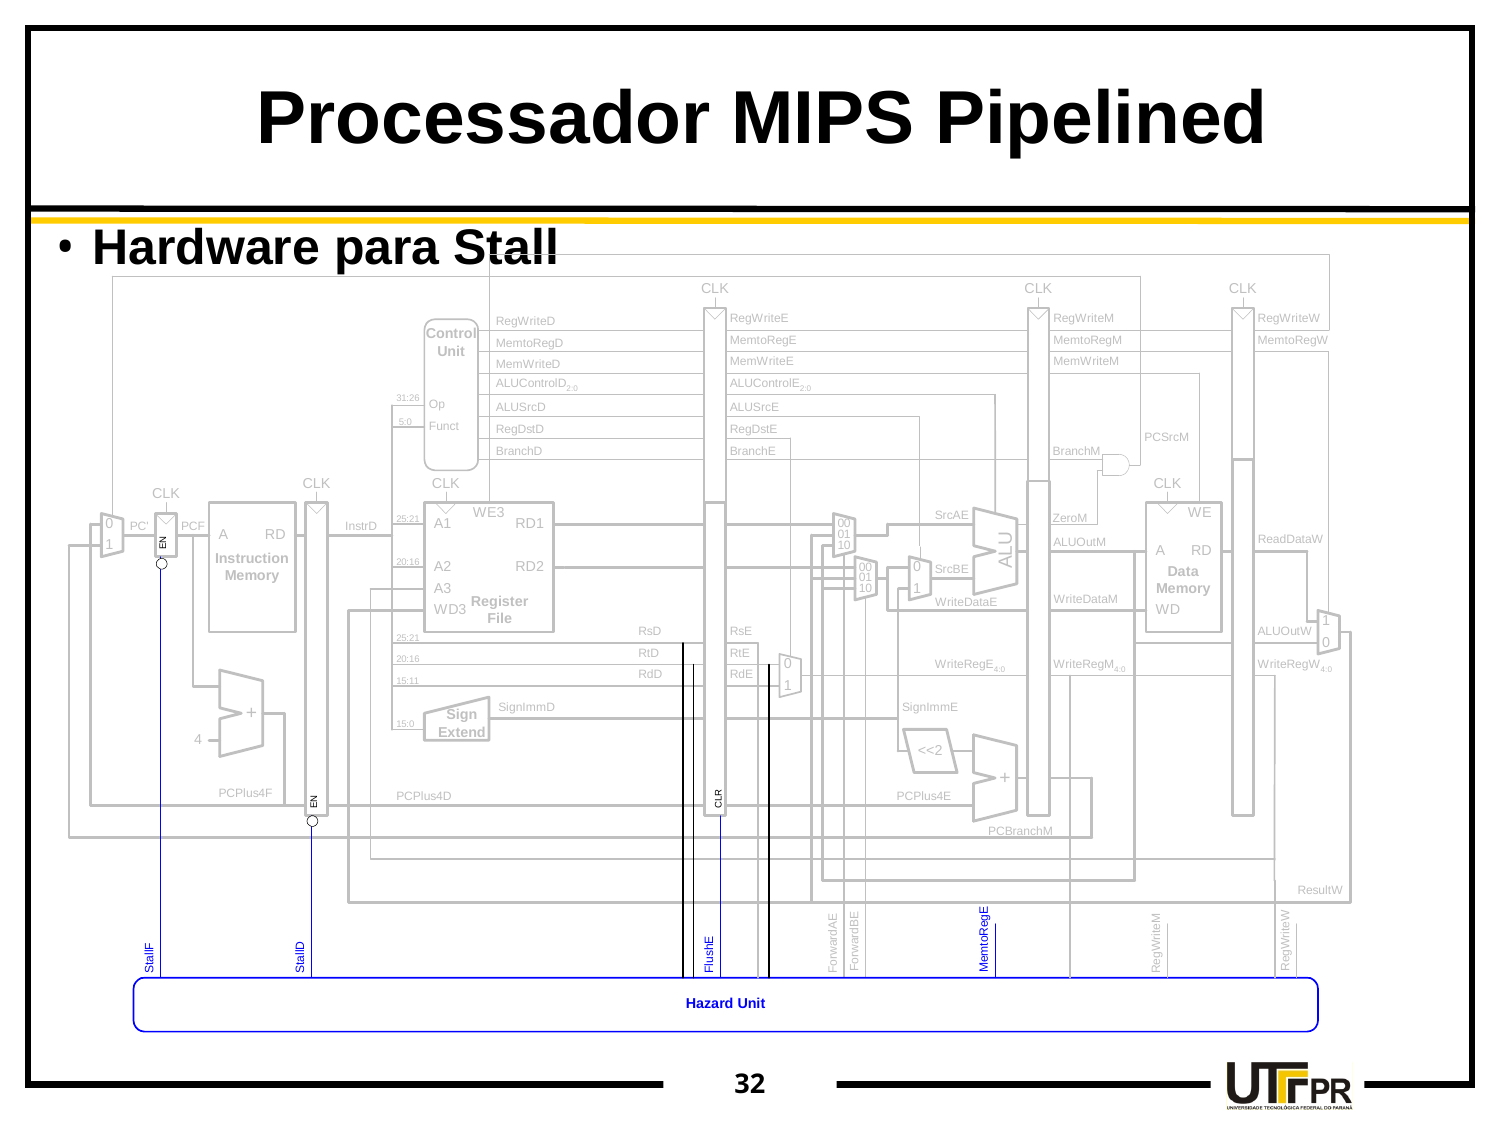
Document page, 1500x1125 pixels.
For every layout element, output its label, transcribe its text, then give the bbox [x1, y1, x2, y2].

chart [63, 251, 1377, 1035]
title Processador MIPS Pipelined [38, 36, 1459, 199]
list Hardware para Stall [41, 213, 1447, 1124]
